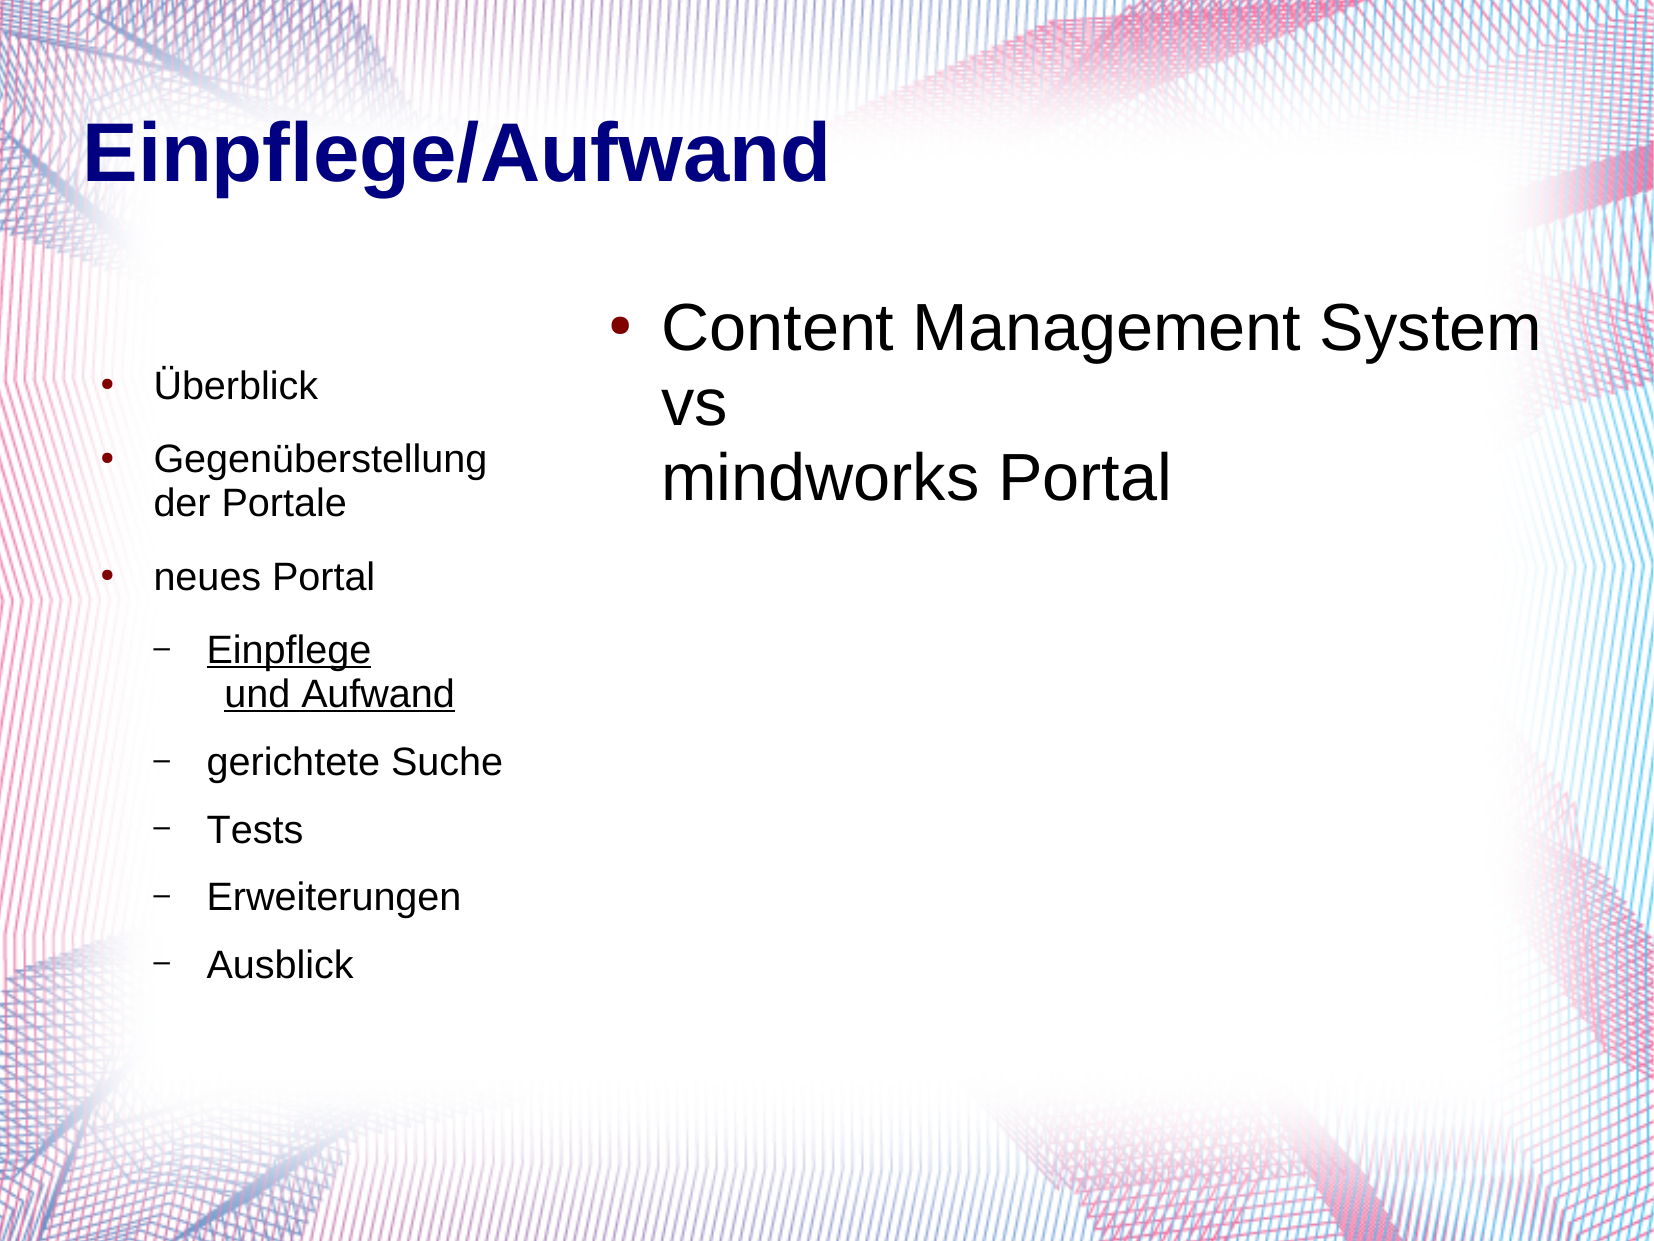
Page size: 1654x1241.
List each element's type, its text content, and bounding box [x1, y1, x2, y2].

picture [0, 0, 1654, 1241]
title Einpflege/Aufwand [82, 49, 1571, 257]
list Überblick Gegenüberstellung der Portale neues Portal Einpflege und Aufwand gerichtete Suche Tests Erweiterungen Ausblick [82, 290, 520, 1109]
list Content Management System vs mindworks Portal [590, 290, 1572, 1109]
